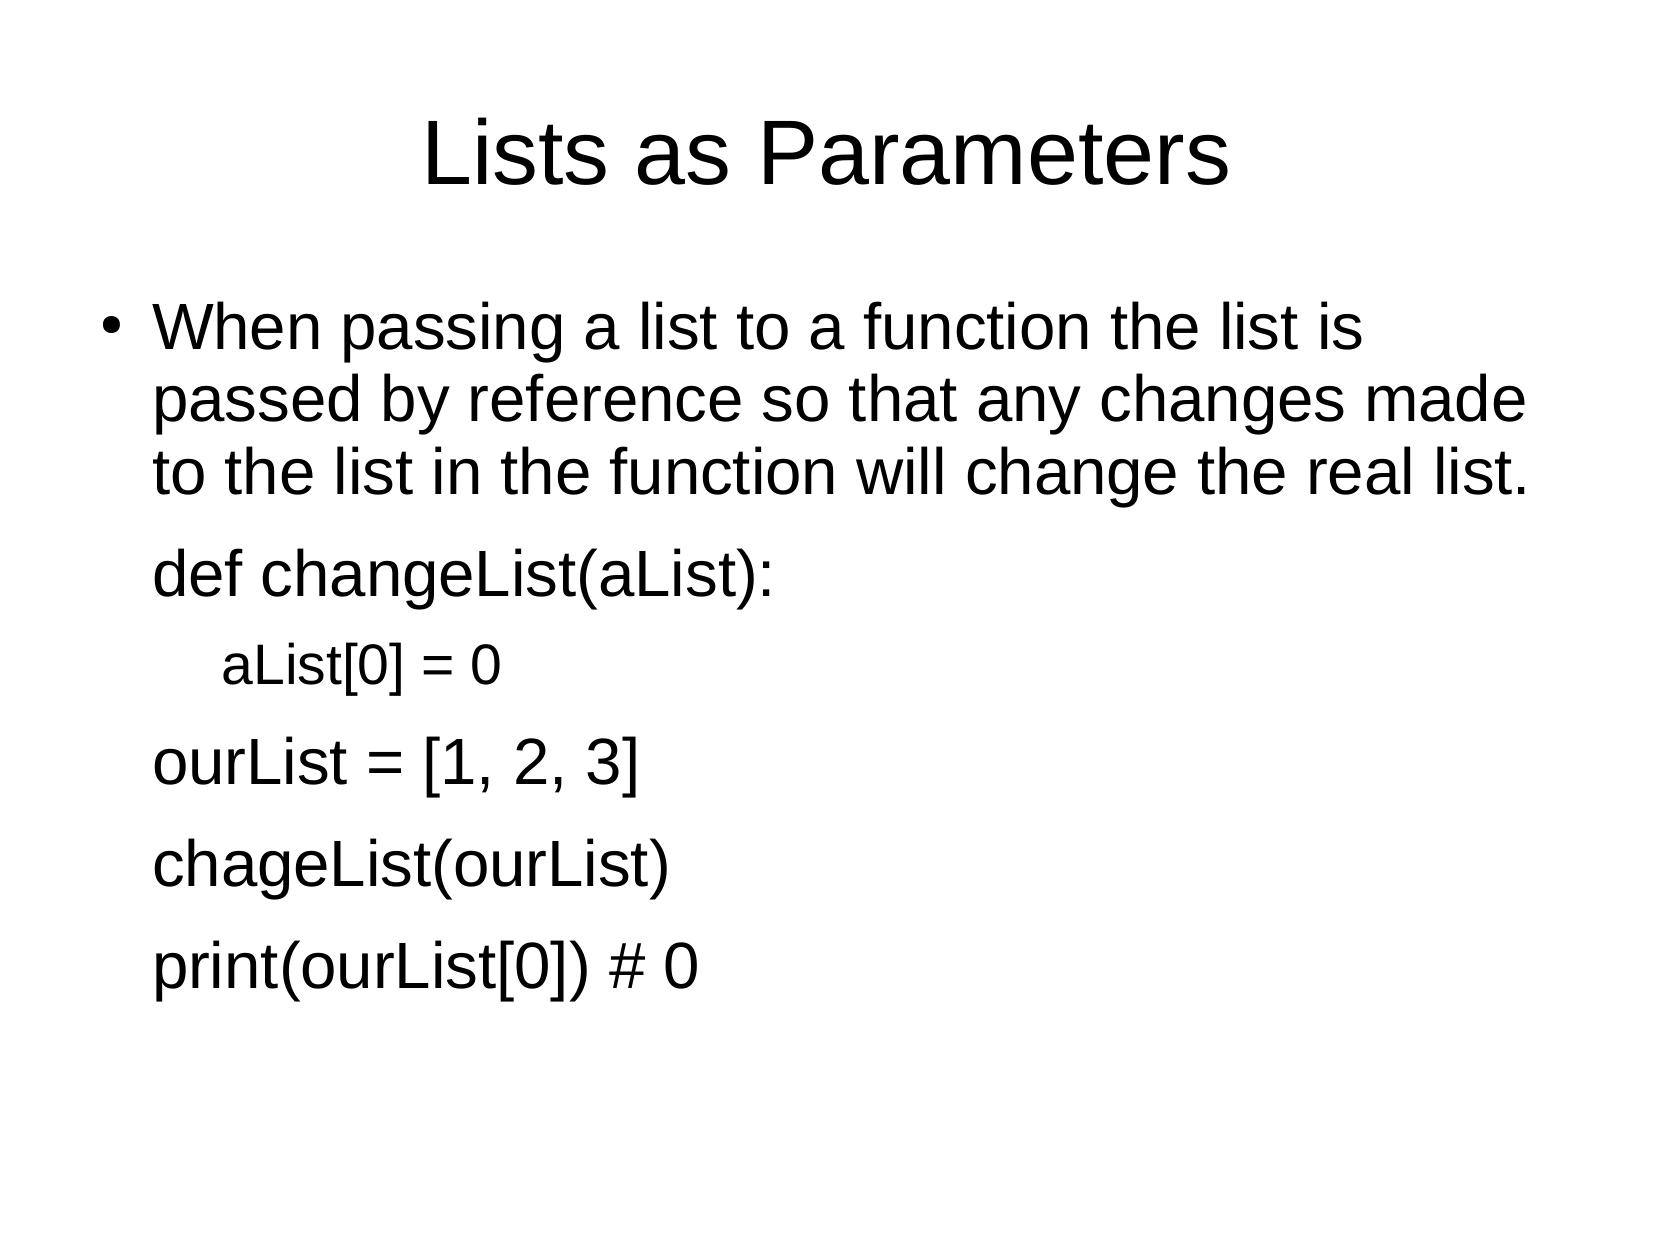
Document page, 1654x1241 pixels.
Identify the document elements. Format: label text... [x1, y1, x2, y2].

list When passing a list to a function the list is passed by reference so that any changes made to the list in the function will change the real list. def changeList(aList): aList[0] = 0 ourList = [1, 2, 3] chageList(ourList) print(ourList[0]) # 0 [82, 290, 1571, 1010]
title Lists as Parameters [82, 49, 1571, 257]
